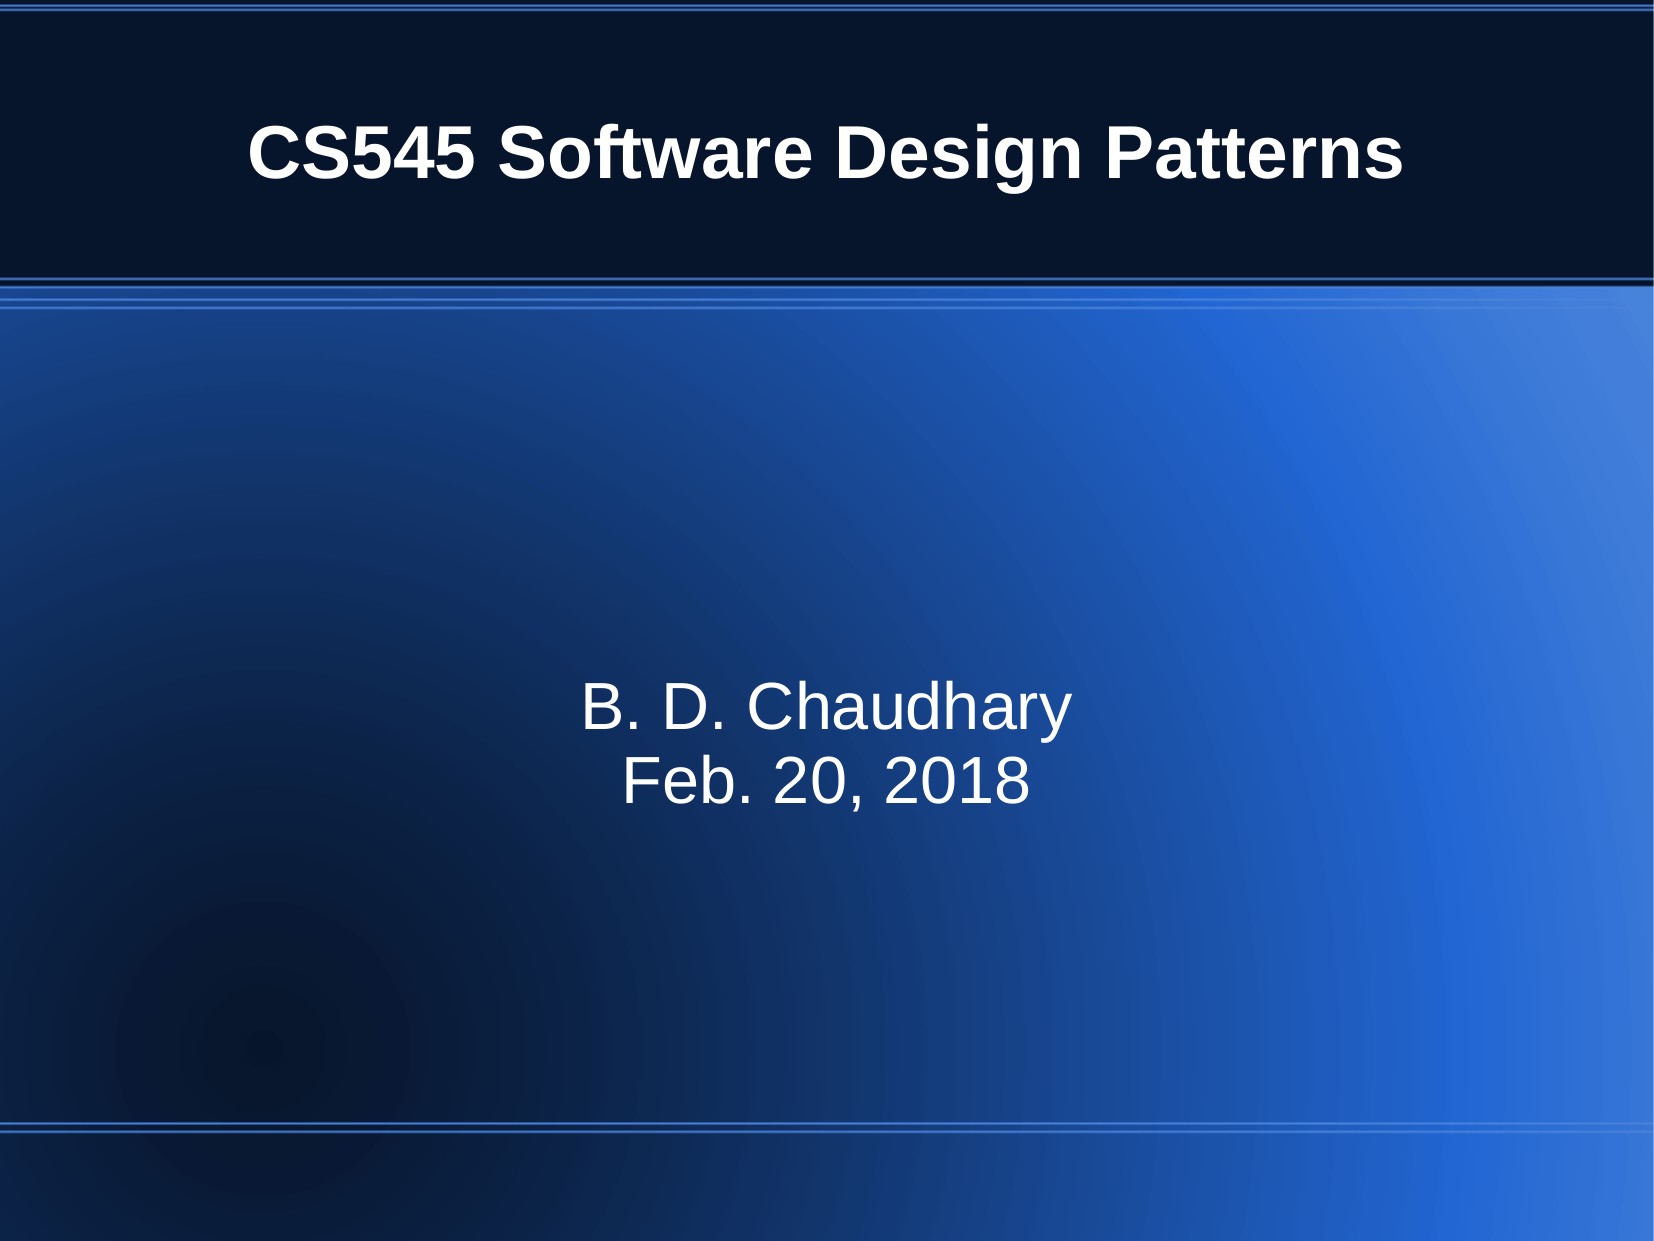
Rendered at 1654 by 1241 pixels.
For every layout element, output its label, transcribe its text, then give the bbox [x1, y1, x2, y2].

title CS545 Software Design Patterns [82, 49, 1571, 257]
picture [0, 0, 1654, 1241]
subtitle B. D. Chaudhary Feb. 20, 2018 [82, 355, 1571, 1058]
